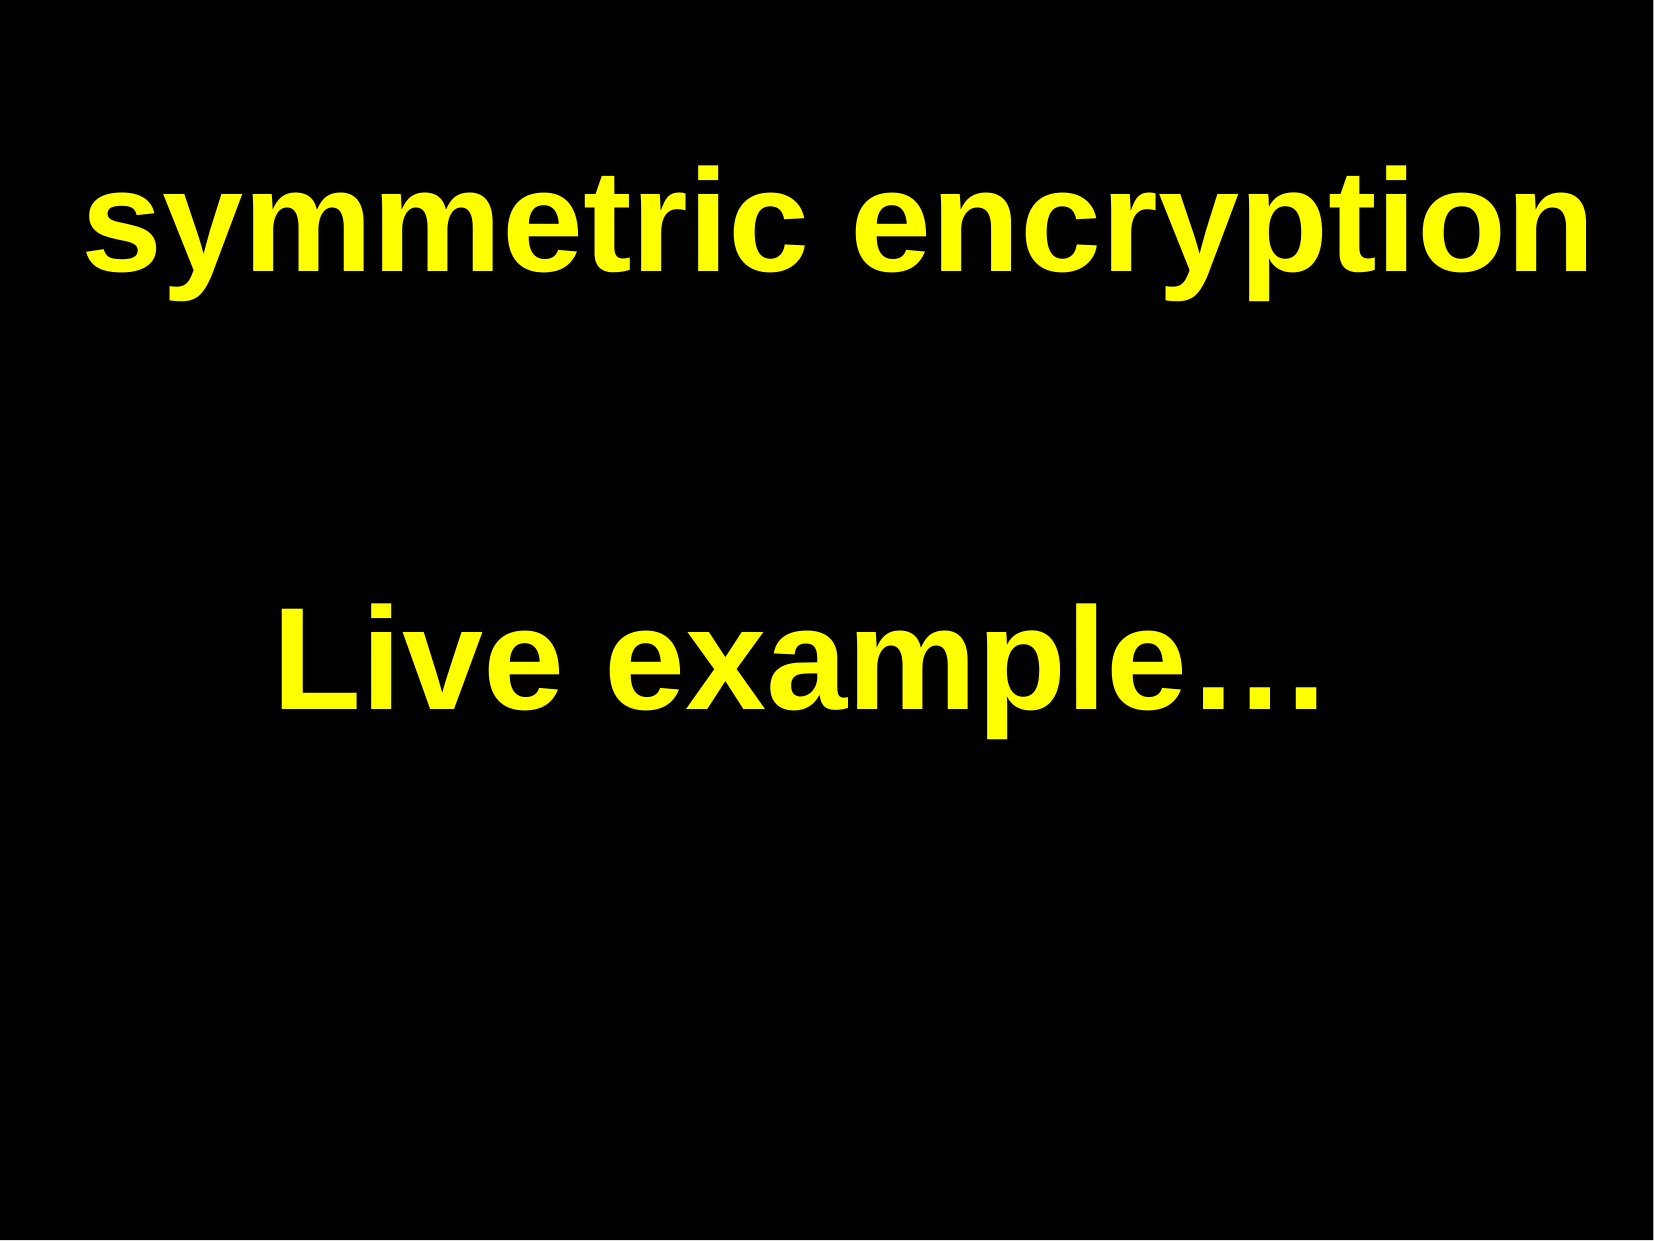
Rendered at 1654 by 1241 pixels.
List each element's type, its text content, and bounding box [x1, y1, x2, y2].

text_box symmetric encryption [328, 123, 1349, 319]
text_box [0, 0, 1654, 1241]
text_box Live example… [293, 561, 1314, 757]
